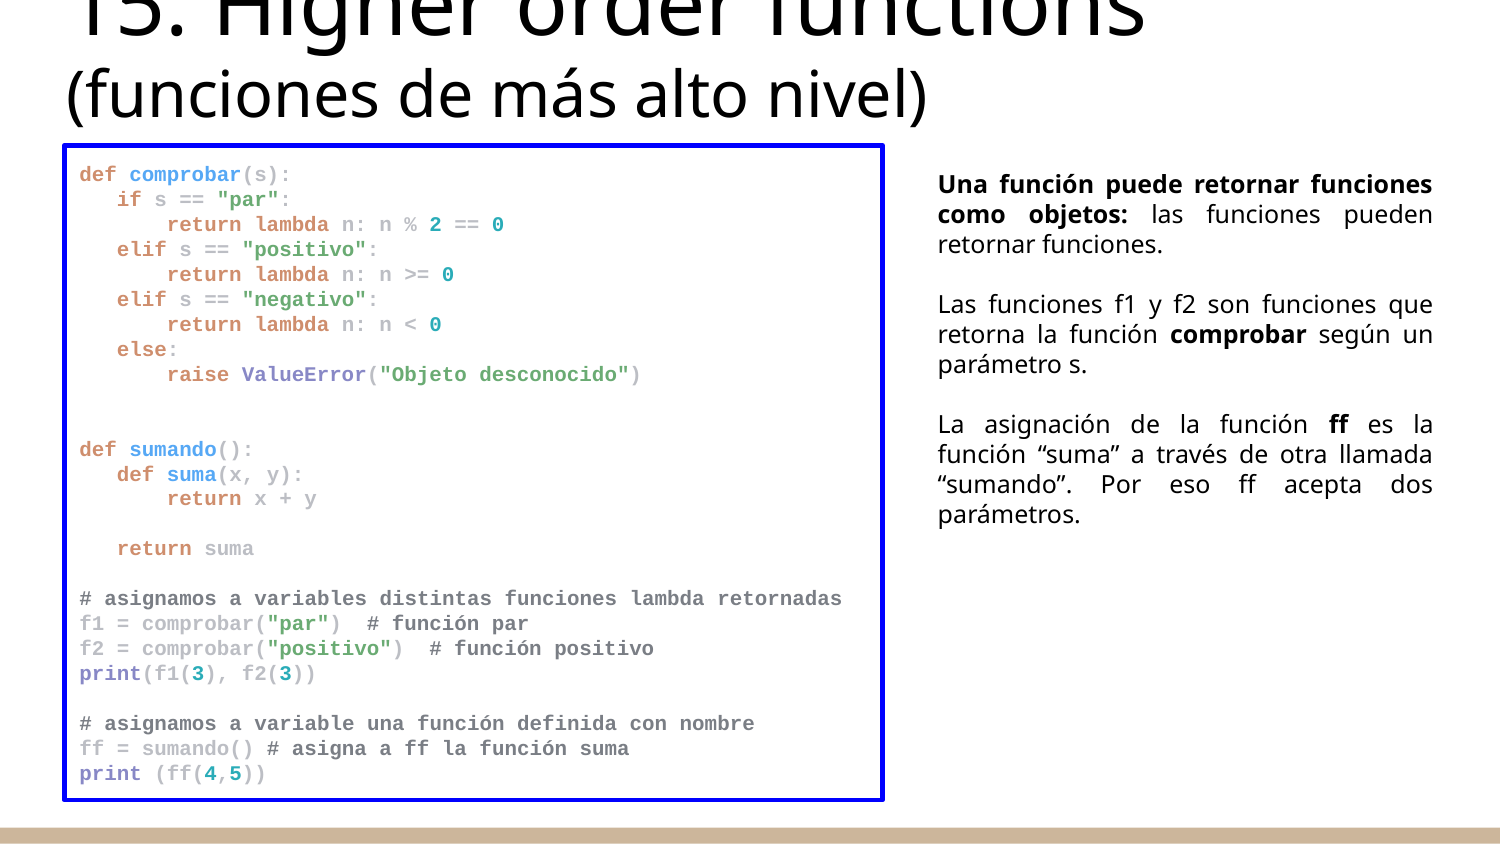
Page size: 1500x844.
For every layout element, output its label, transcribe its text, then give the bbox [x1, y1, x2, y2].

text_box def comprobar(s): if s == "par": return lambda n: n % 2 == 0 elif s == "positivo": return lambda n: n >= 0 elif s == "negativo": return lambda n: n < 0 else: raise ValueError("Objeto desconocido") def sumando(): def suma(x, y): return x + y return suma # asignamos a variables distintas funciones lambda retornadas f1 = comprobar("par") # función par f2 = comprobar("positivo") # función positivo print(f1(3), f2(3)) # asignamos a variable una función definida con nombre ff = sumando() # asigna a ff la función suma print (ff(4,5)) [64, 145, 883, 800]
title 15. Higher order functions (funciones de más alto nivel) [51, 8, 1449, 146]
text_box Una función puede retornar funciones como objetos: las funciones pueden retornar funciones. Las funciones f1 y f2 son funciones que retorna la función comprobar según un parámetro s. La asignación de la función ff es la función “suma” a través de otra llamada “sumando”. Por eso ff acepta dos parámetros. [922, 145, 1449, 552]
